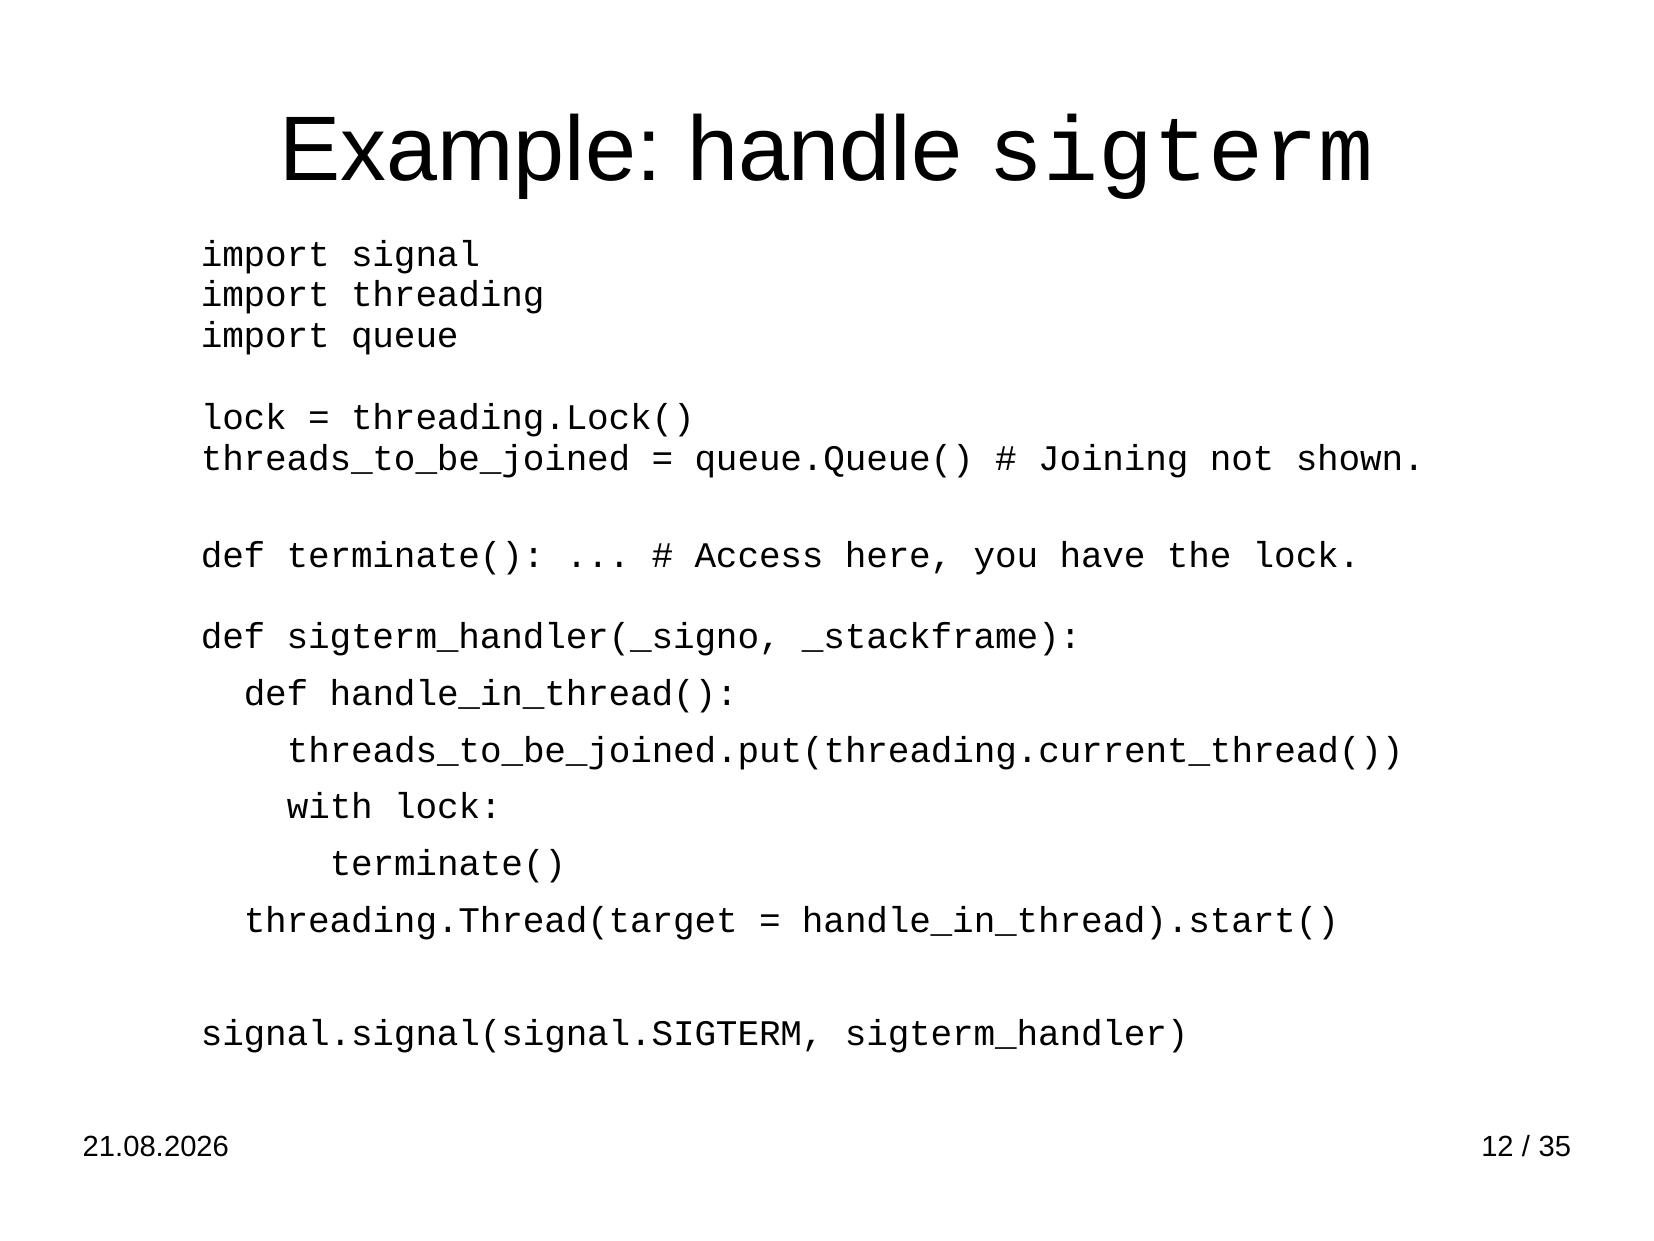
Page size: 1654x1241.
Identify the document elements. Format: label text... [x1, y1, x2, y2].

title Example: handle sigterm [82, 49, 1571, 257]
list import signal import threading import queue lock = threading.Lock() threads_to_be_joined = queue.Queue() # Joining not shown. def terminate(): ... # Access here, you have the lock. def sigterm_handler(_signo, _stackframe): def handle_in_thread(): threads_to_be_joined.put(threading.current_thread()) with lock: terminate() threading.Thread(target = handle_in_thread).start() signal.signal(signal.SIGTERM, sigterm_handler) [200, 236, 1441, 1087]
